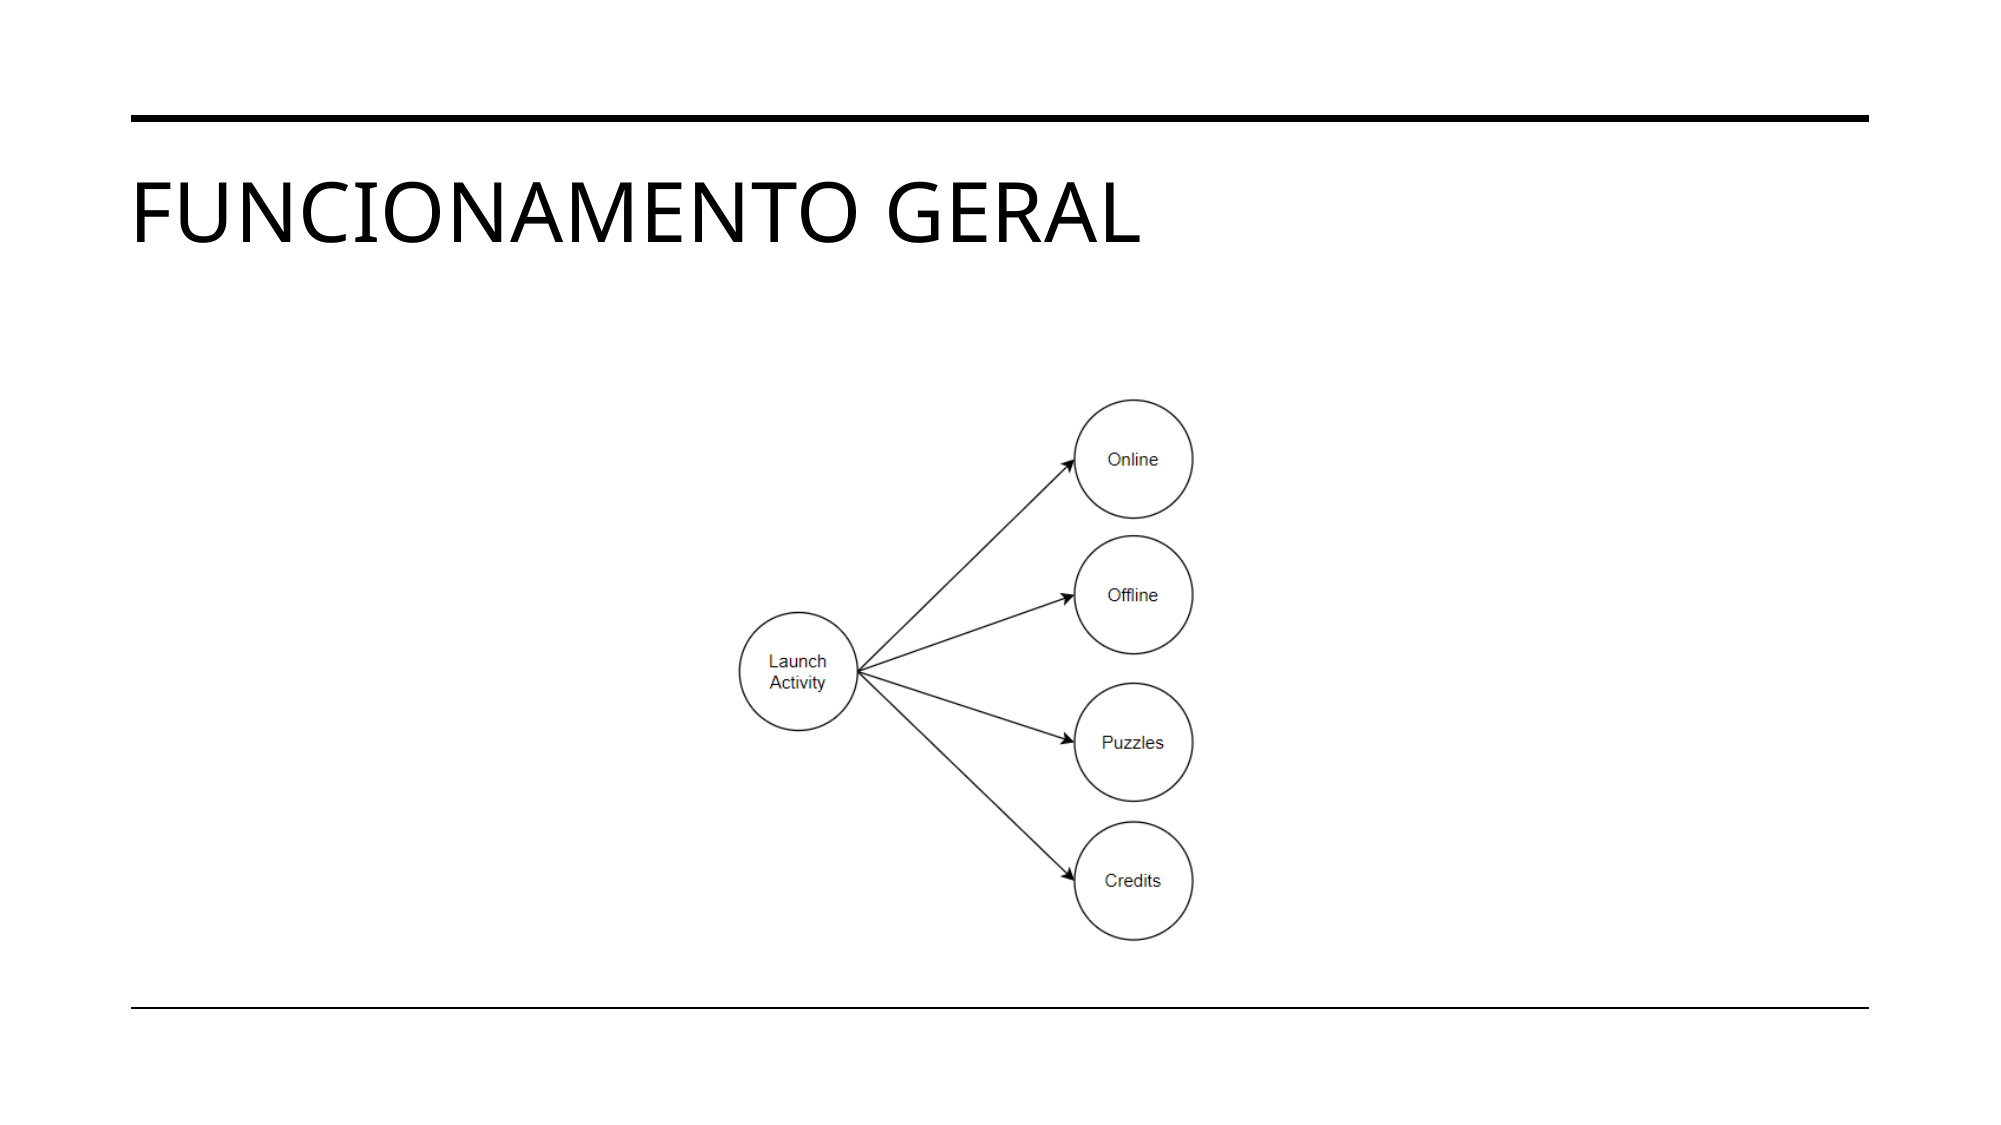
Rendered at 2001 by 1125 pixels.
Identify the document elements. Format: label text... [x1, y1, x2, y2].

title Funcionamento Geral [114, 151, 1869, 377]
picture [711, 376, 1273, 973]
